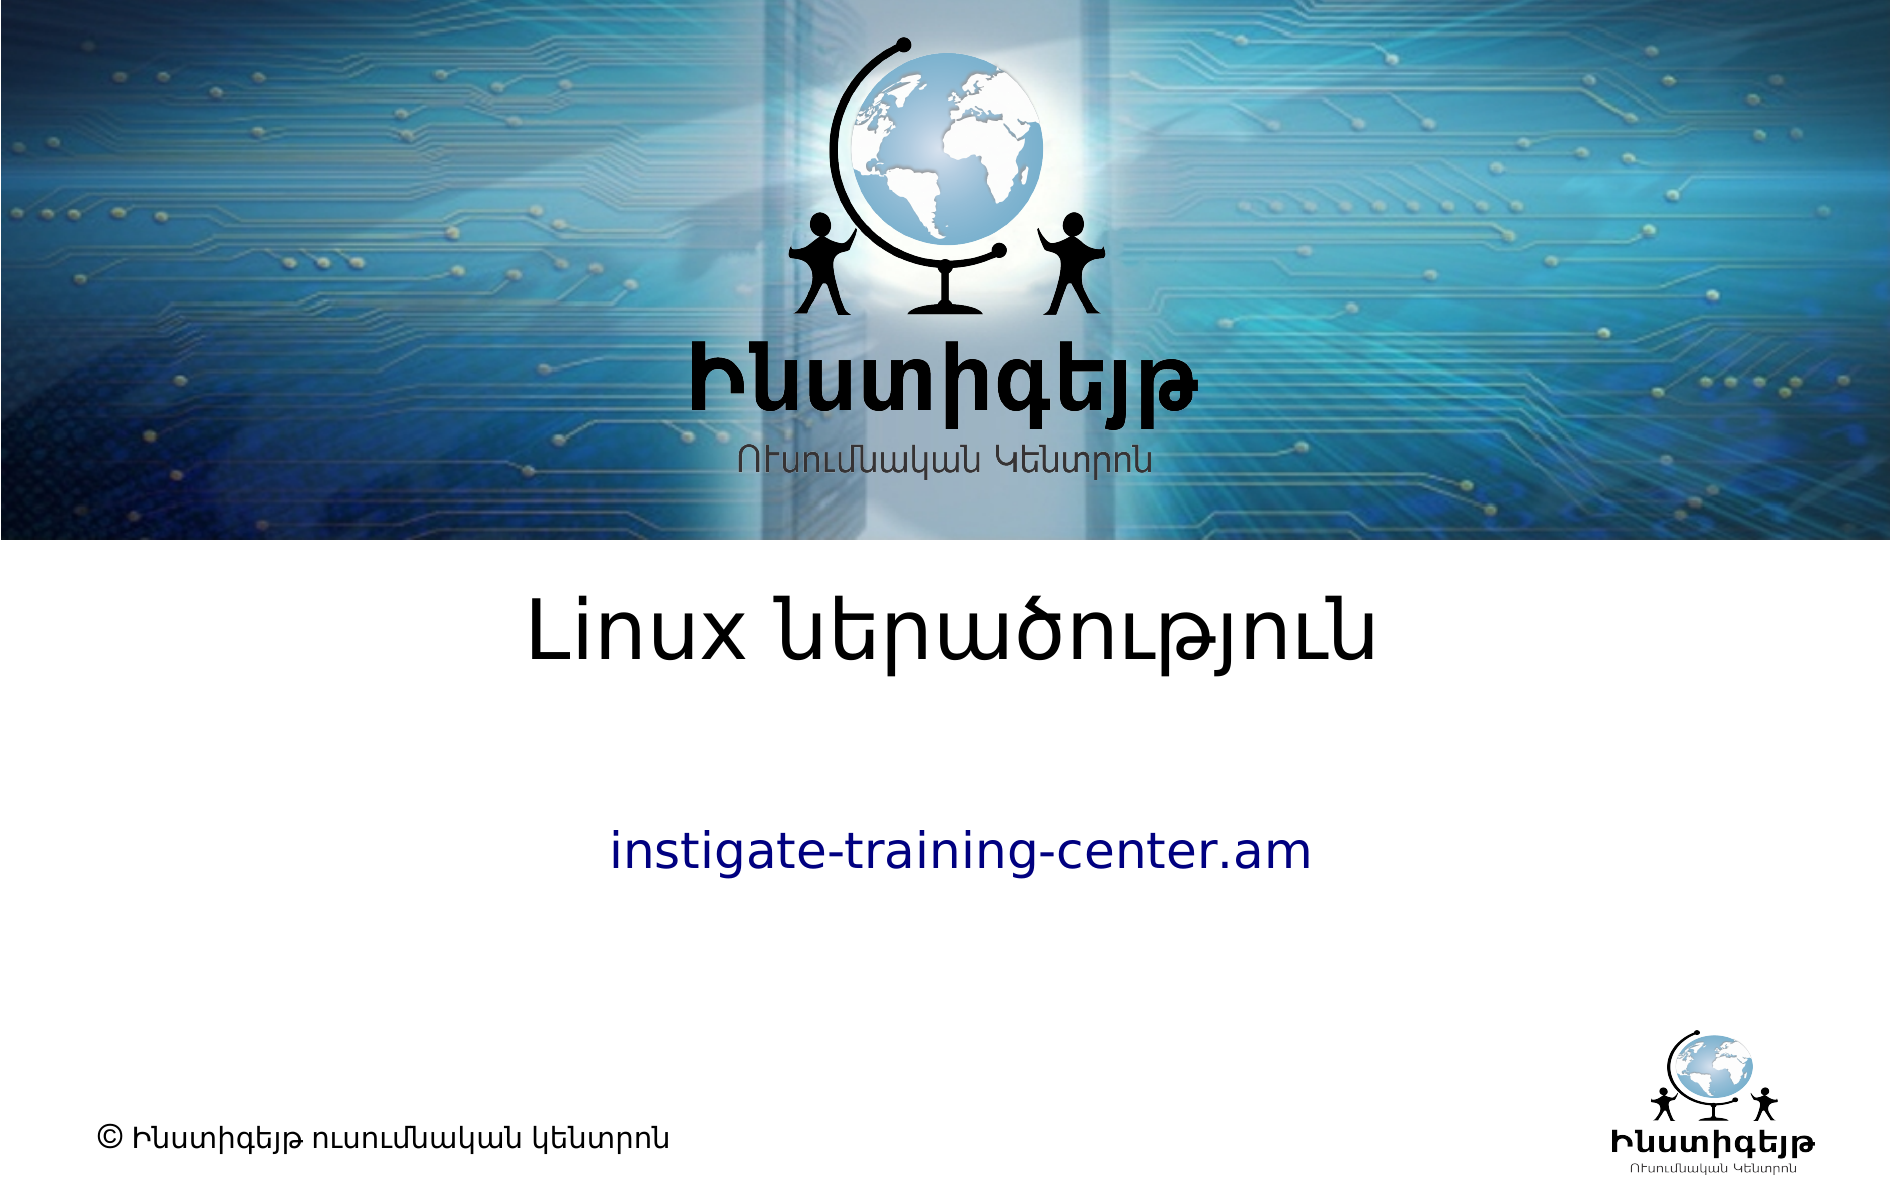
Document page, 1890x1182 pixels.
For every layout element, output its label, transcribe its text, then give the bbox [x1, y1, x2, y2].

picture [1612, 1030, 1815, 1175]
subtitle instigate-training-center.am [300, 819, 1623, 938]
picture [1, 0, 1890, 540]
title Linux ներածություն [150, 574, 1757, 730]
